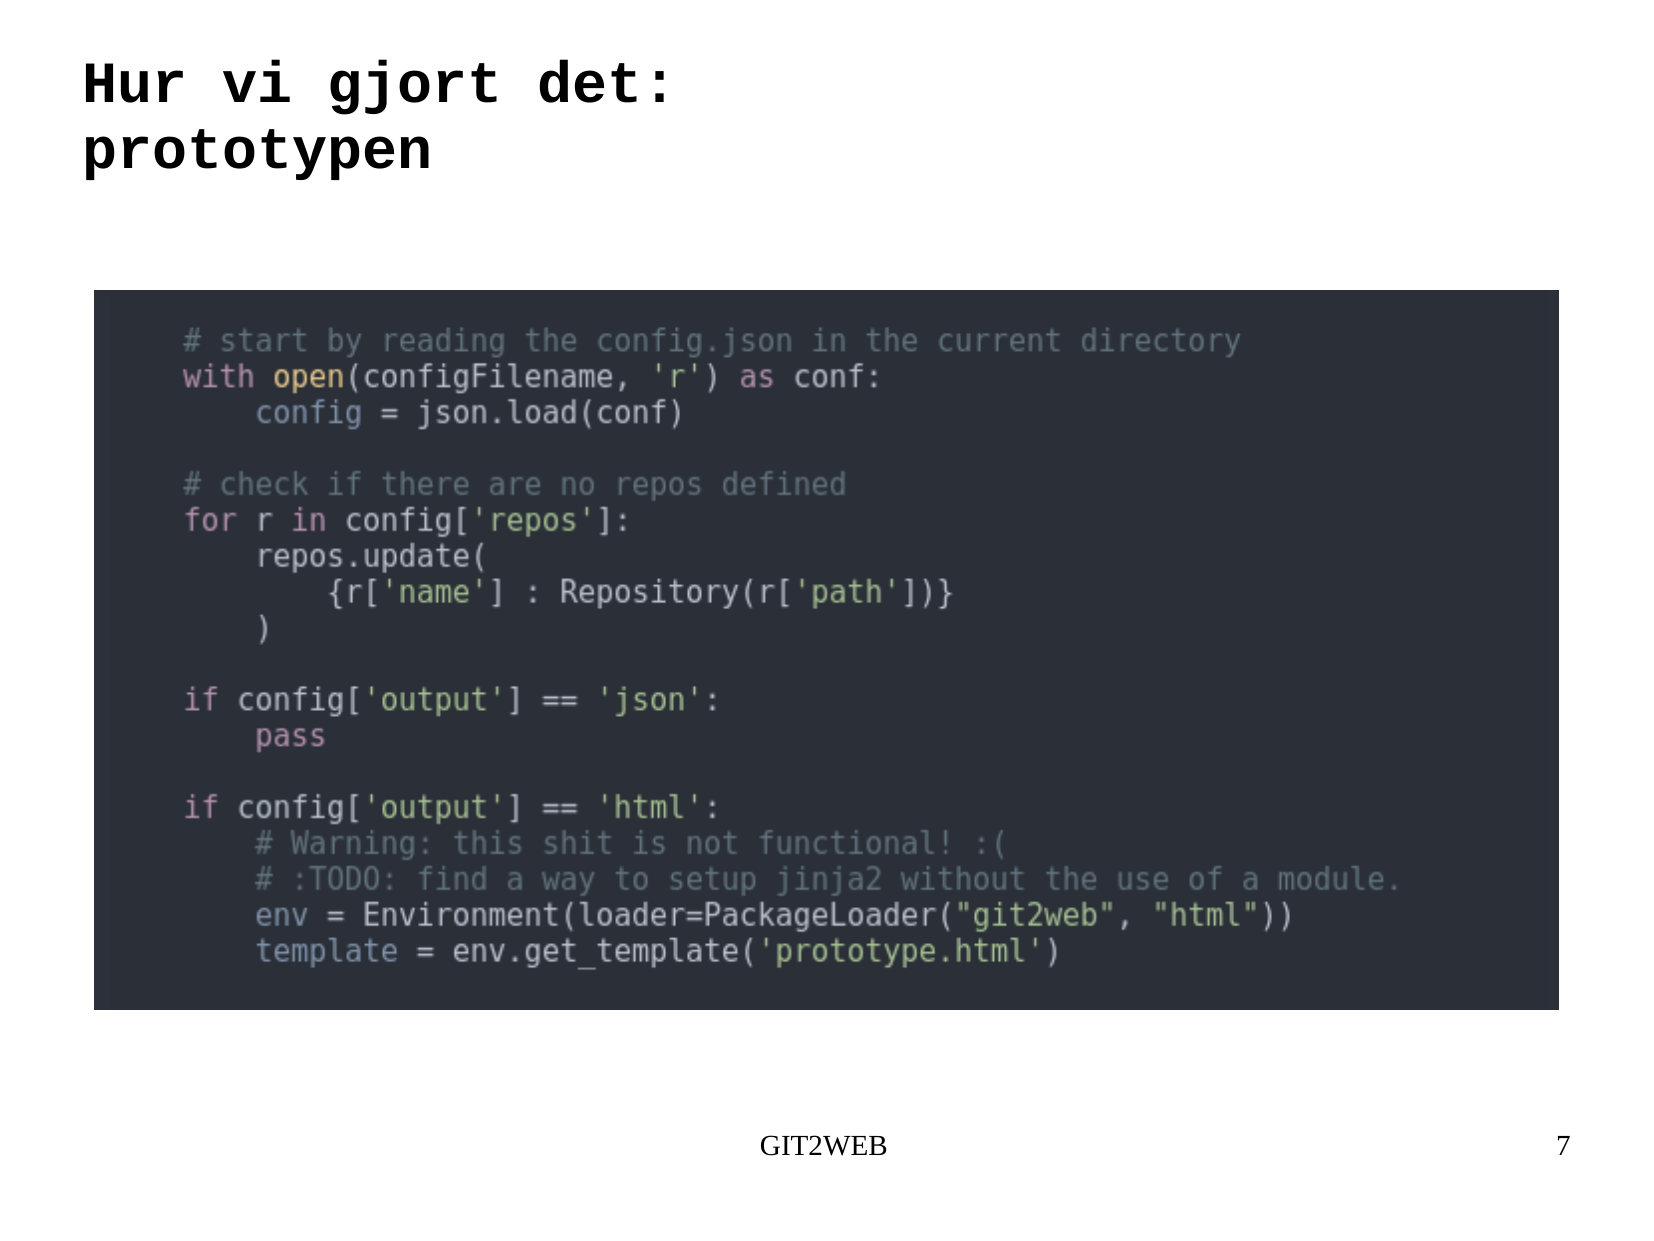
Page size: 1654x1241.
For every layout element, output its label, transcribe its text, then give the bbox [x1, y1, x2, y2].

title Hur vi gjort det: prototypen [82, 49, 1571, 257]
picture [94, 290, 1559, 1010]
